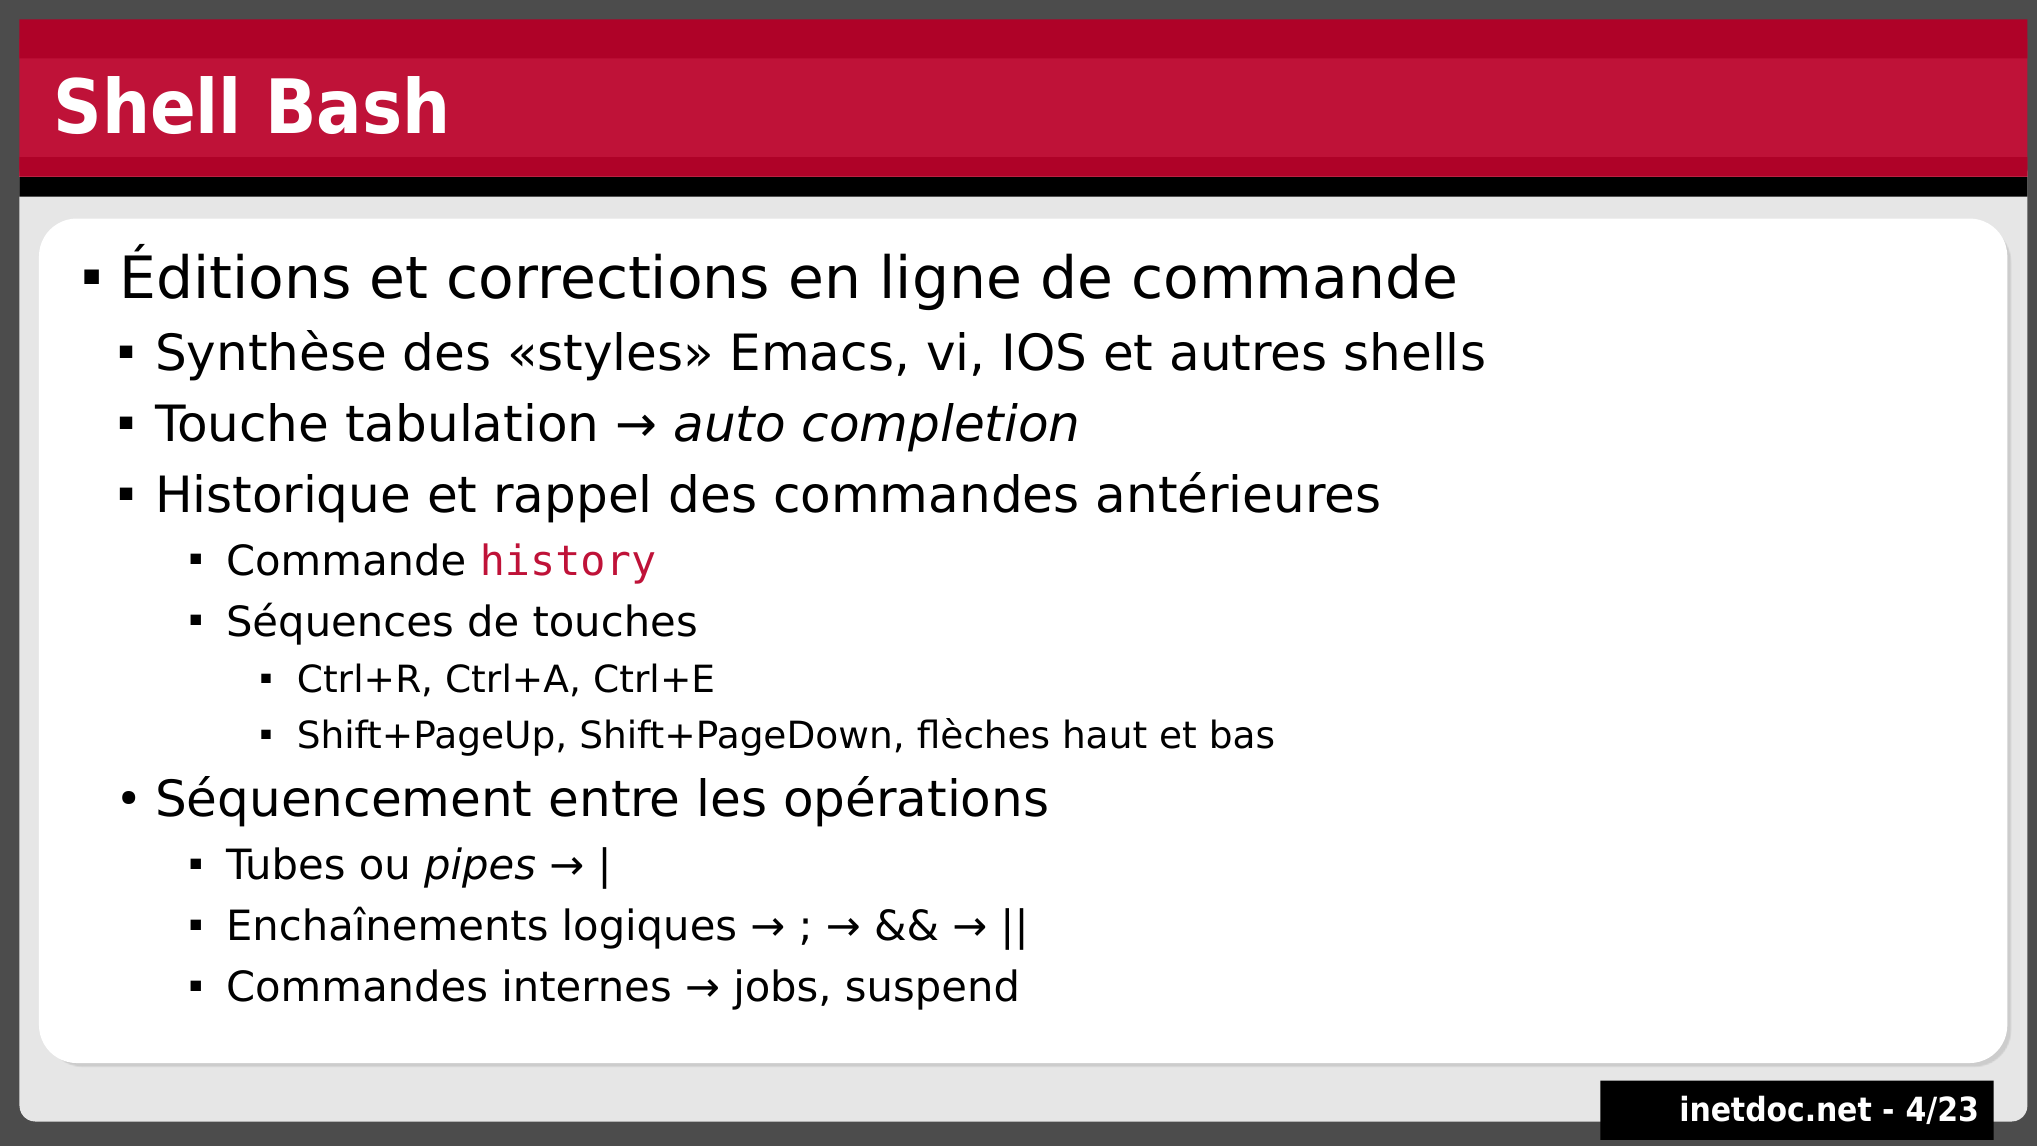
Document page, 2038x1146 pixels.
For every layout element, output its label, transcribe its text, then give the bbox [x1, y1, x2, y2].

text_box Éditions et corrections en ligne de commande Synthèse des «styles» Emacs, vi, IOS et autres shells Touche tabulation → auto completion Historique et rappel des commandes antérieures Commande history Séquences de touches Ctrl+R, Ctrl+A, Ctrl+E Shift+PageUp, Shift+PageDown, flèches haut et bas Séquencement entre les opérations Tubes ou pipes → | Enchaînements logiques → ; → && → || Commandes internes → jobs, suspend [38, 218, 2008, 1064]
text_box inetdoc.net - <numéro>/23 [1600, 1080, 1994, 1140]
text_box [19, 157, 2028, 1122]
text_box Shell Bash [19, 59, 2028, 157]
text_box [19, 19, 2028, 59]
